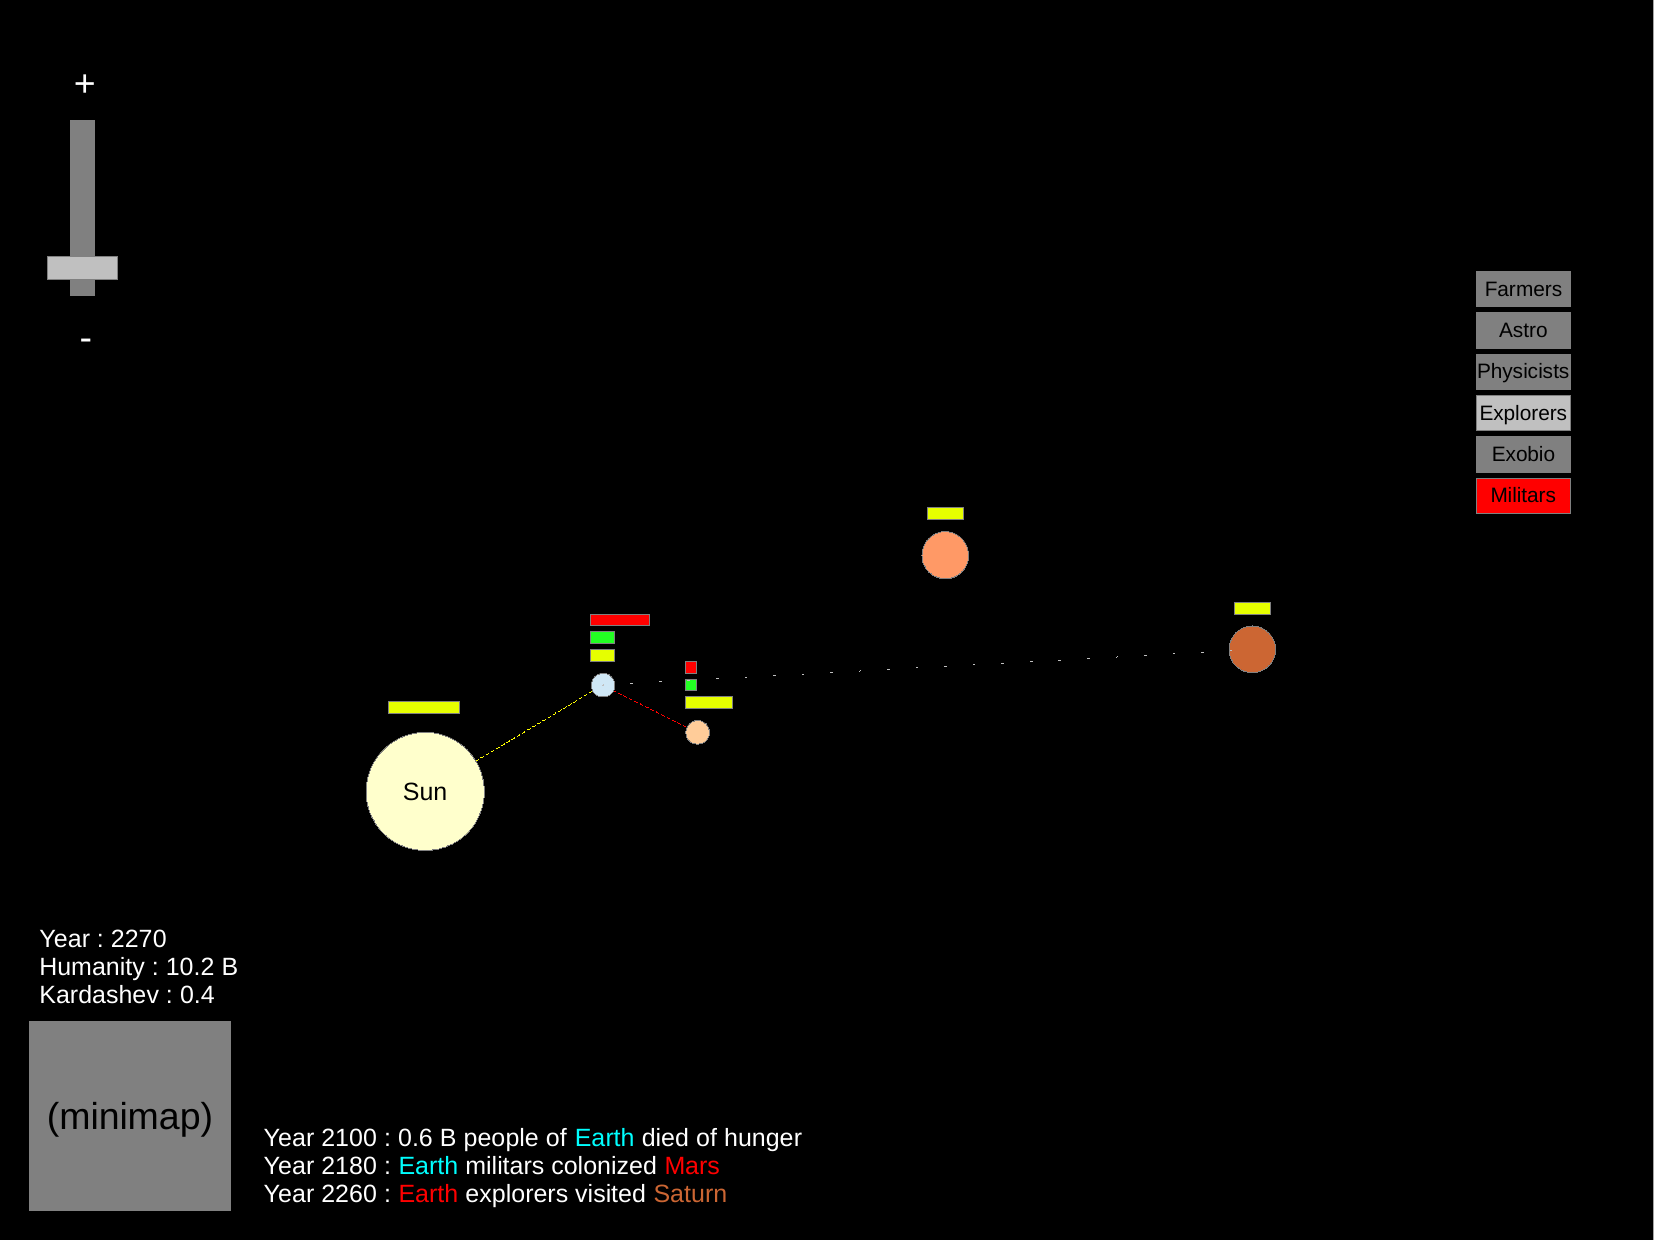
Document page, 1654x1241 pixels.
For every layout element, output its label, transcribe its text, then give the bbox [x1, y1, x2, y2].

text_box Astro [1476, 312, 1571, 349]
text_box [388, 701, 460, 714]
text_box - [64, 309, 108, 367]
text_box Mars [685, 720, 710, 745]
text_box + [58, 55, 111, 113]
text_box Jupiter [921, 531, 969, 579]
text_box Militars [1476, 478, 1571, 514]
text_box Sun [366, 732, 485, 851]
text_box [47, 120, 118, 296]
text_box [685, 696, 733, 709]
text_box Year 2100 : 0.6 B people of Earth died of hunger Year 2180 : Earth militars colonized Mars Year 2260 : Earth explorers visited Saturn [248, 1116, 818, 1215]
text_box [590, 614, 650, 626]
text_box Farmers [1476, 271, 1571, 307]
text_box Explorers [1476, 395, 1571, 431]
text_box [685, 661, 697, 674]
text_box Exobio [1476, 436, 1571, 473]
text_box [927, 507, 964, 520]
text_box Year : 2270 Humanity : 10.2 B Kardashev : 0.4 [24, 917, 254, 1241]
text_box [685, 679, 697, 691]
text_box Saturn [1229, 625, 1276, 673]
text_box [590, 631, 615, 644]
text_box Physicists [1476, 354, 1571, 390]
text_box Earth [591, 673, 615, 697]
text_box [590, 649, 615, 662]
text_box [1234, 602, 1271, 615]
